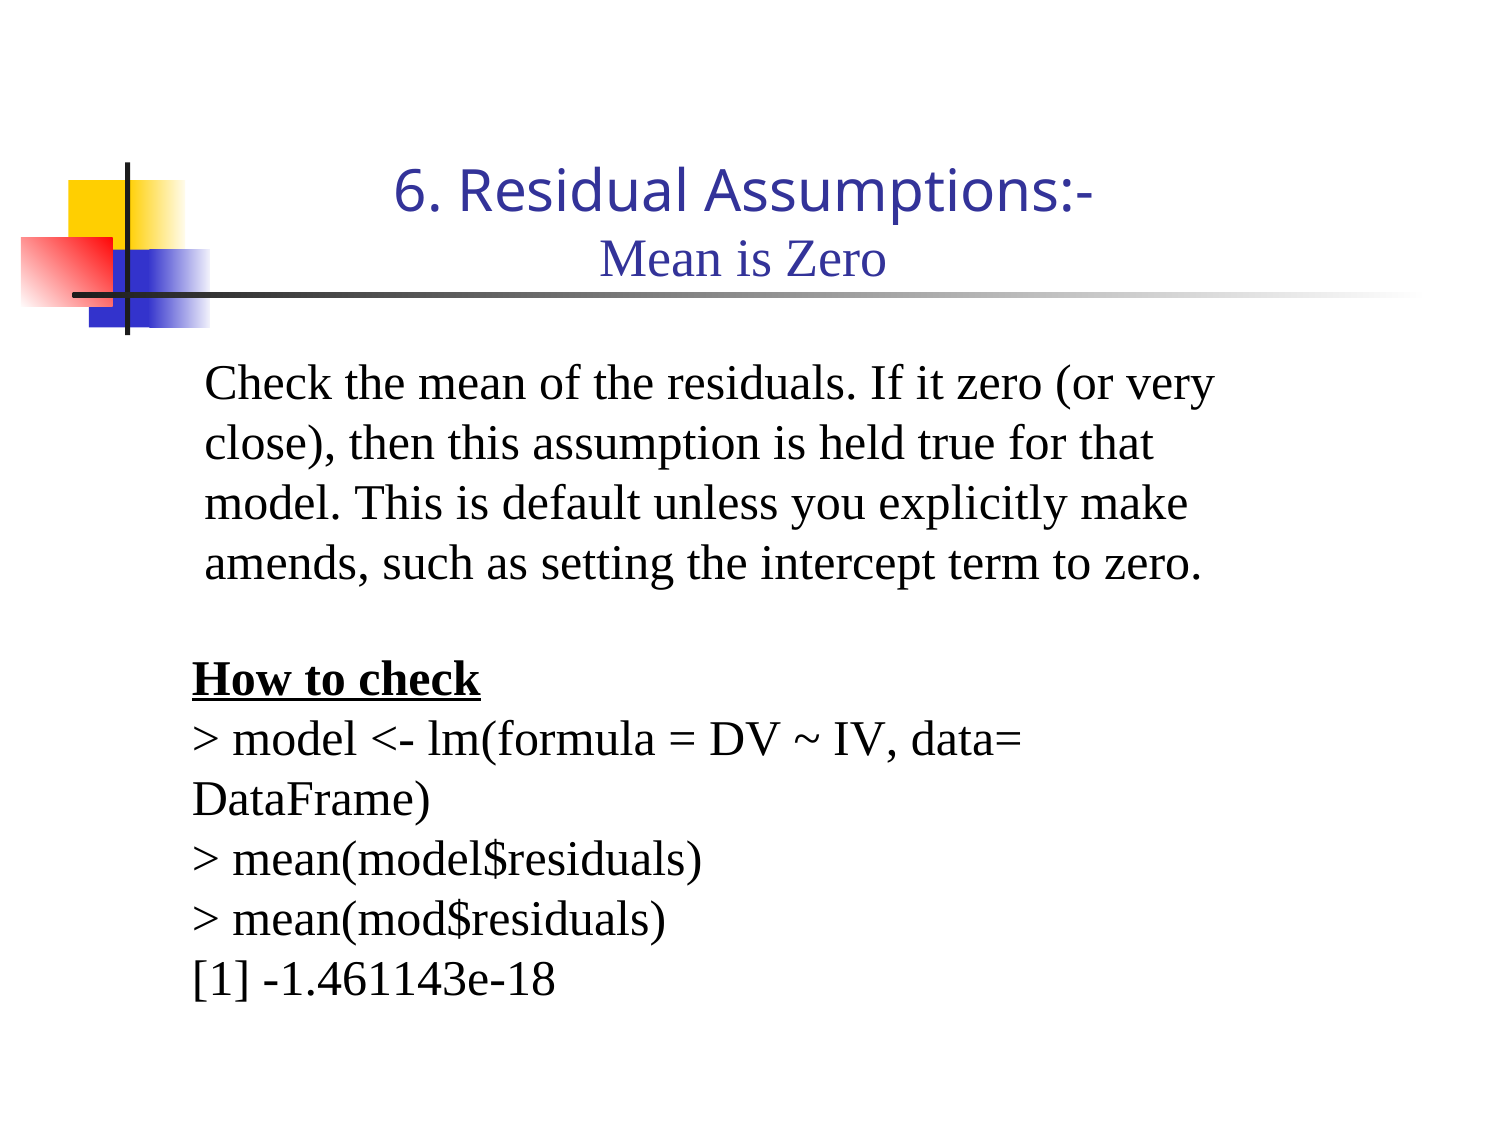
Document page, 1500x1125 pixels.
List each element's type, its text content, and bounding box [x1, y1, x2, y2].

text_box Check the mean of the residuals. If it zero (or very close), then this assumption is held true for that model. This is default unless you explicitly make amends, such as setting the intercept term to zero. [177, 342, 1288, 637]
text_box How to check > model <- lm(formula = DV ~ IV, data= DataFrame) > mean(model$residuals) > mean(mod$residuals) [1] -1.461143e-18 [177, 637, 1288, 1013]
title 6. Residual Assumptions:- Mean is Zero [106, 144, 1382, 296]
